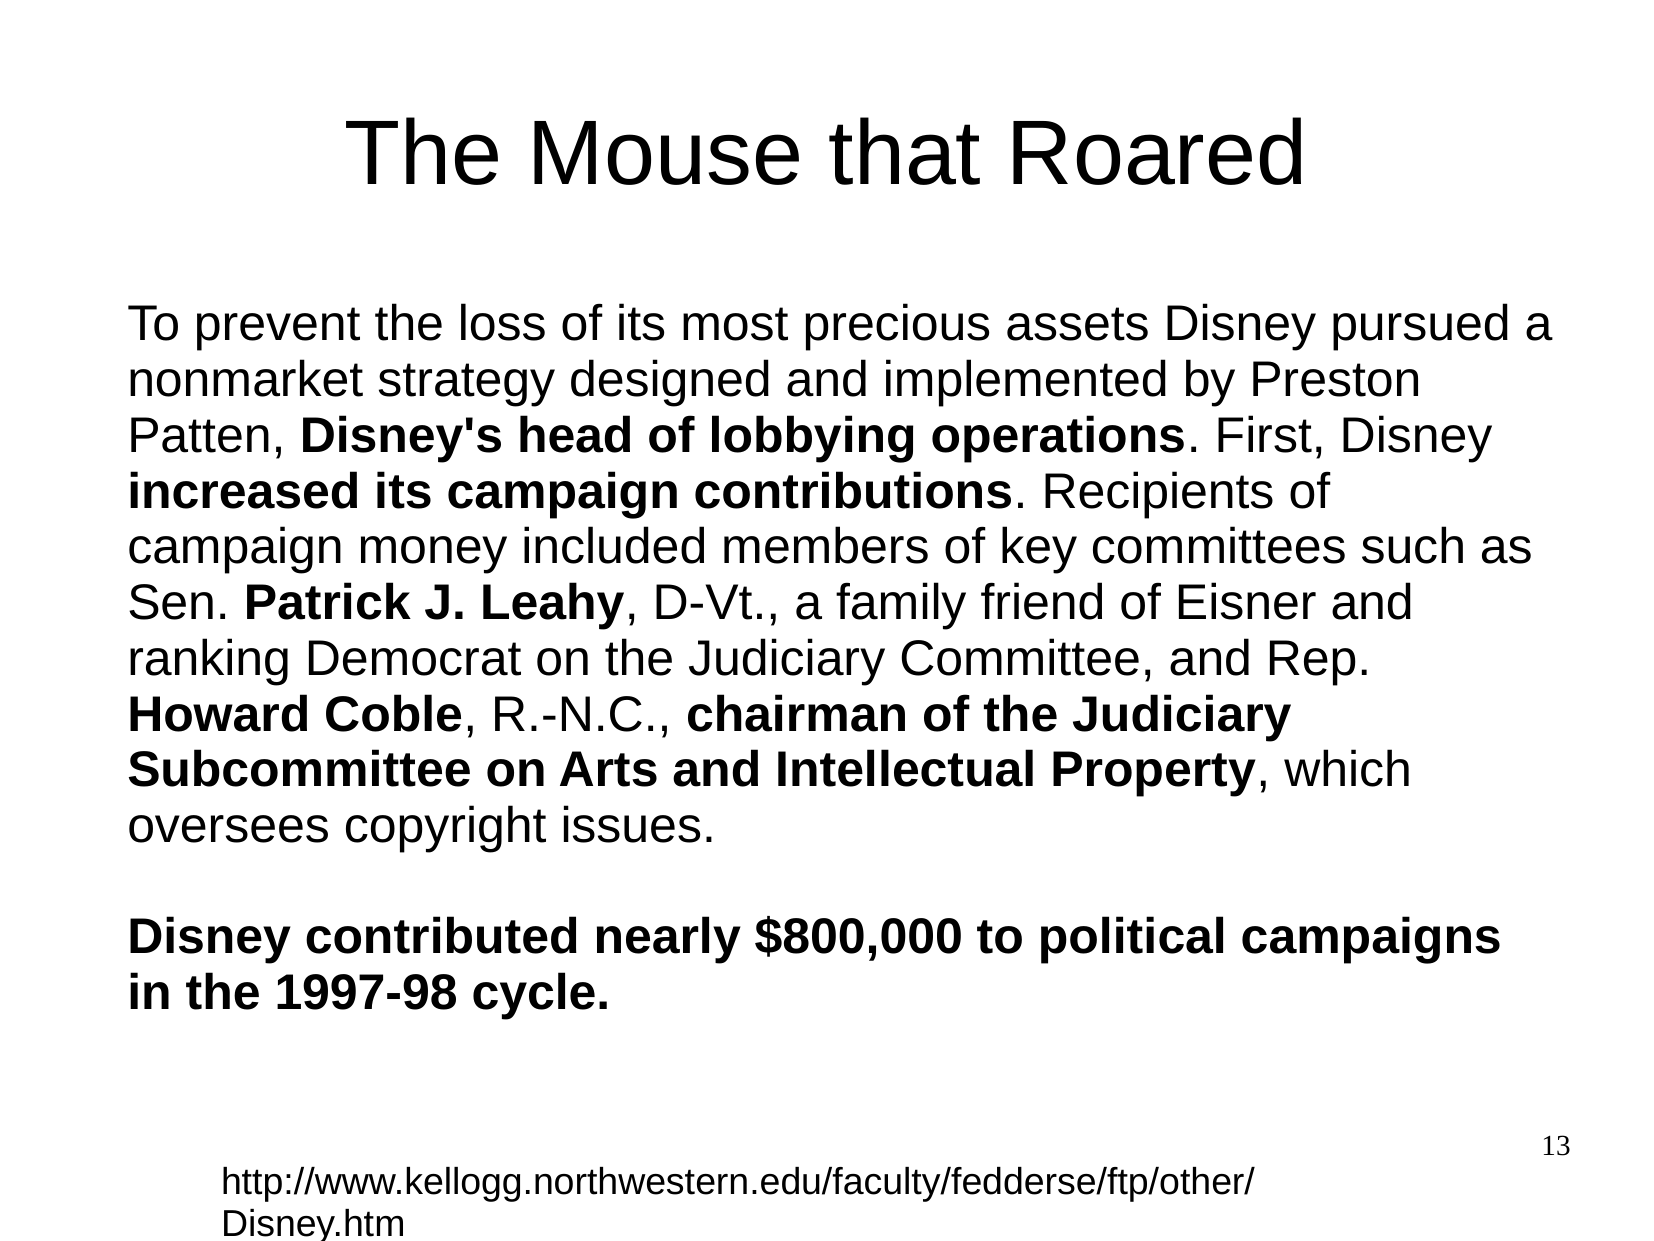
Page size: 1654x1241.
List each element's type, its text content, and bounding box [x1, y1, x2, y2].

text_box To prevent the loss of its most precious assets Disney pursued a nonmarket strategy designed and implemented by Preston Patten, Disney's head of lobbying operations. First, Disney increased its campaign contributions. Recipients of campaign money included members of key committees such as Sen. Patrick J. Leahy, D-Vt., a family friend of Eisner and ranking Democrat on the Judiciary Committee, and Rep. Howard Coble, R.-N.C., chairman of the Judiciary Subcommittee on Arts and Intellectual Property, which oversees copyright issues. Disney contributed nearly $800,000 to political campaigns in the 1997-98 cycle. [112, 288, 1576, 1038]
title The Mouse that Roared [82, 49, 1571, 257]
text_box http://www.kellogg.northwestern.edu/faculty/fedderse/ftp/other/Disney.htm [206, 1152, 1451, 1210]
